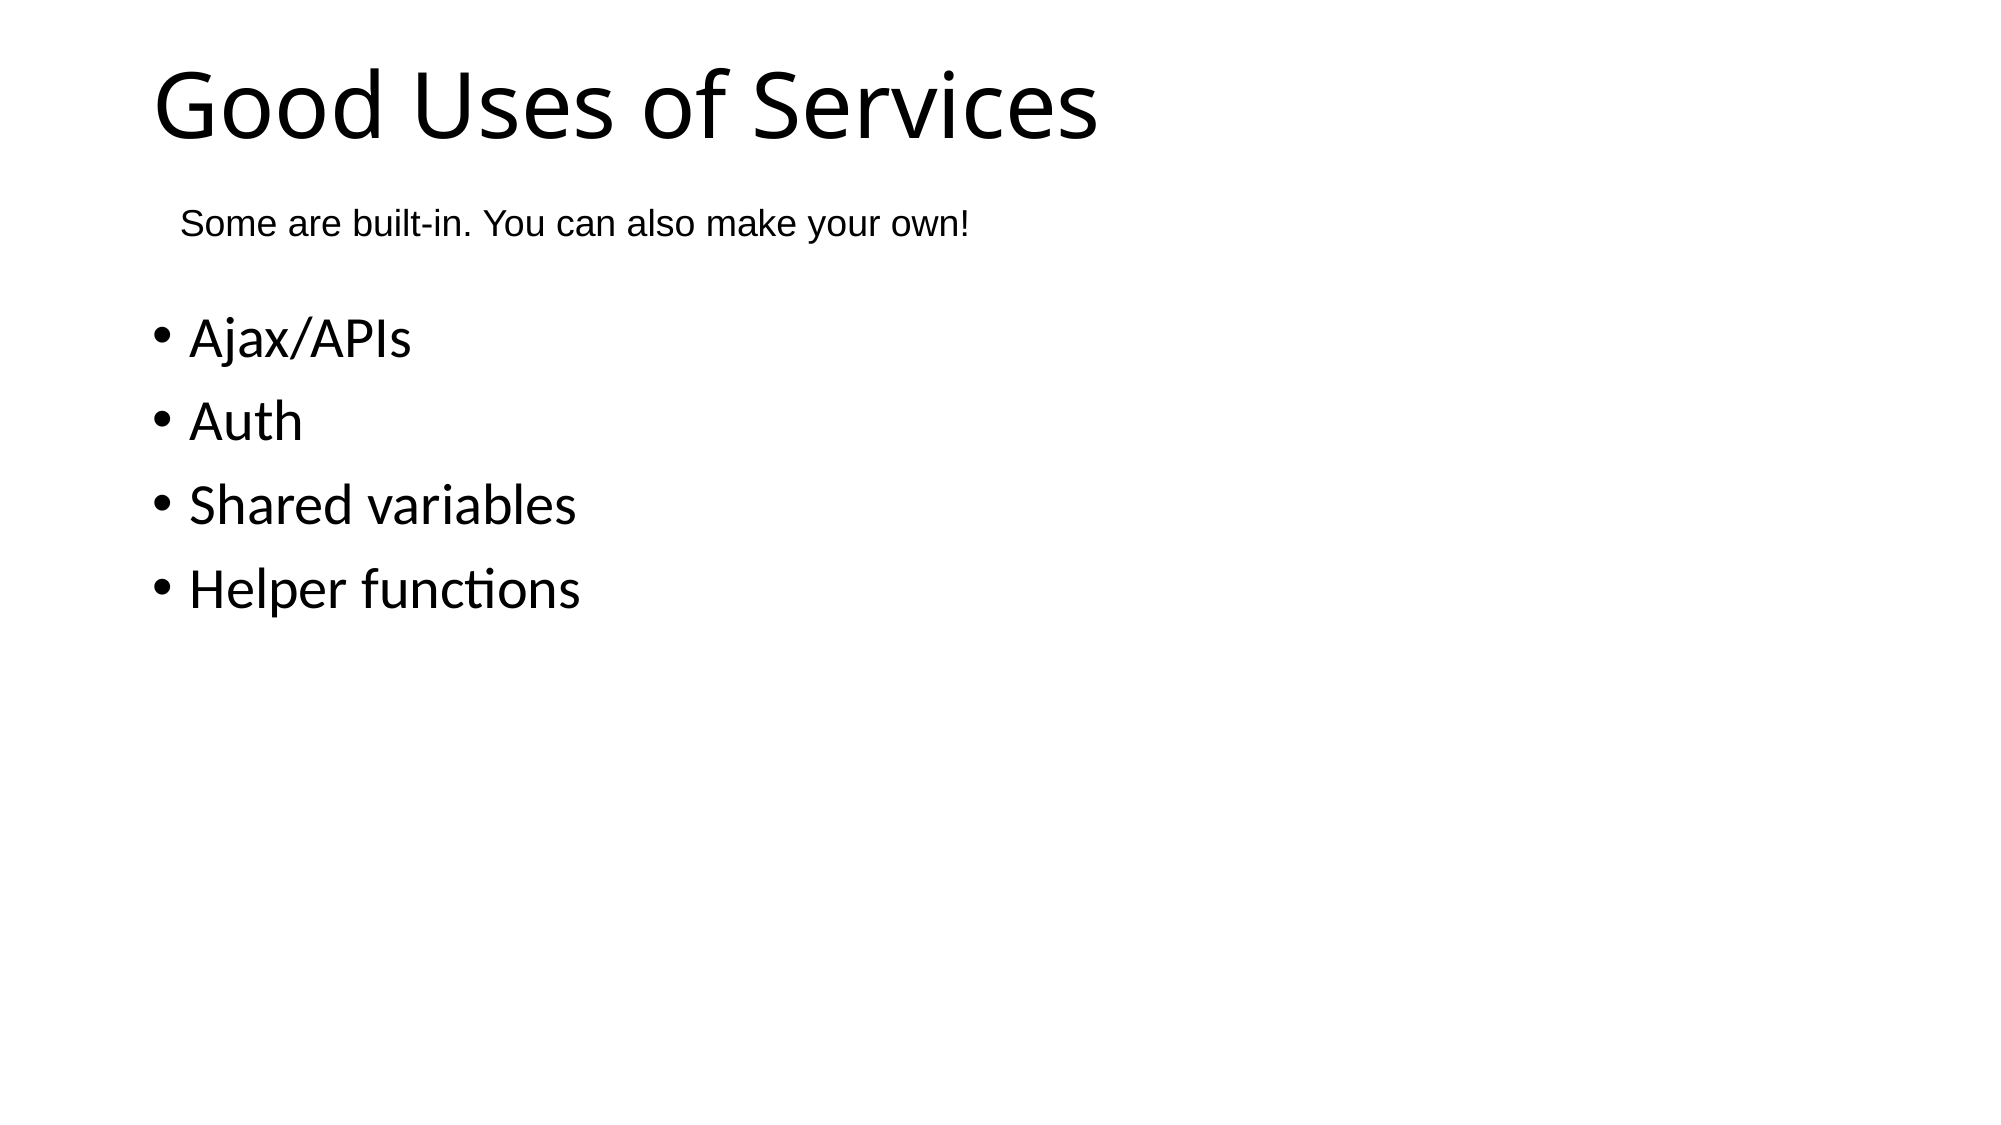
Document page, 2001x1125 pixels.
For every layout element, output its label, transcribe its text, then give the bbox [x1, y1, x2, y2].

list Ajax/APIs Auth Shared variables Helper functions [137, 299, 1863, 1014]
text_box Some are built-in. You can also make your own! [165, 195, 986, 252]
title Good Uses of Services [137, 0, 1863, 218]
